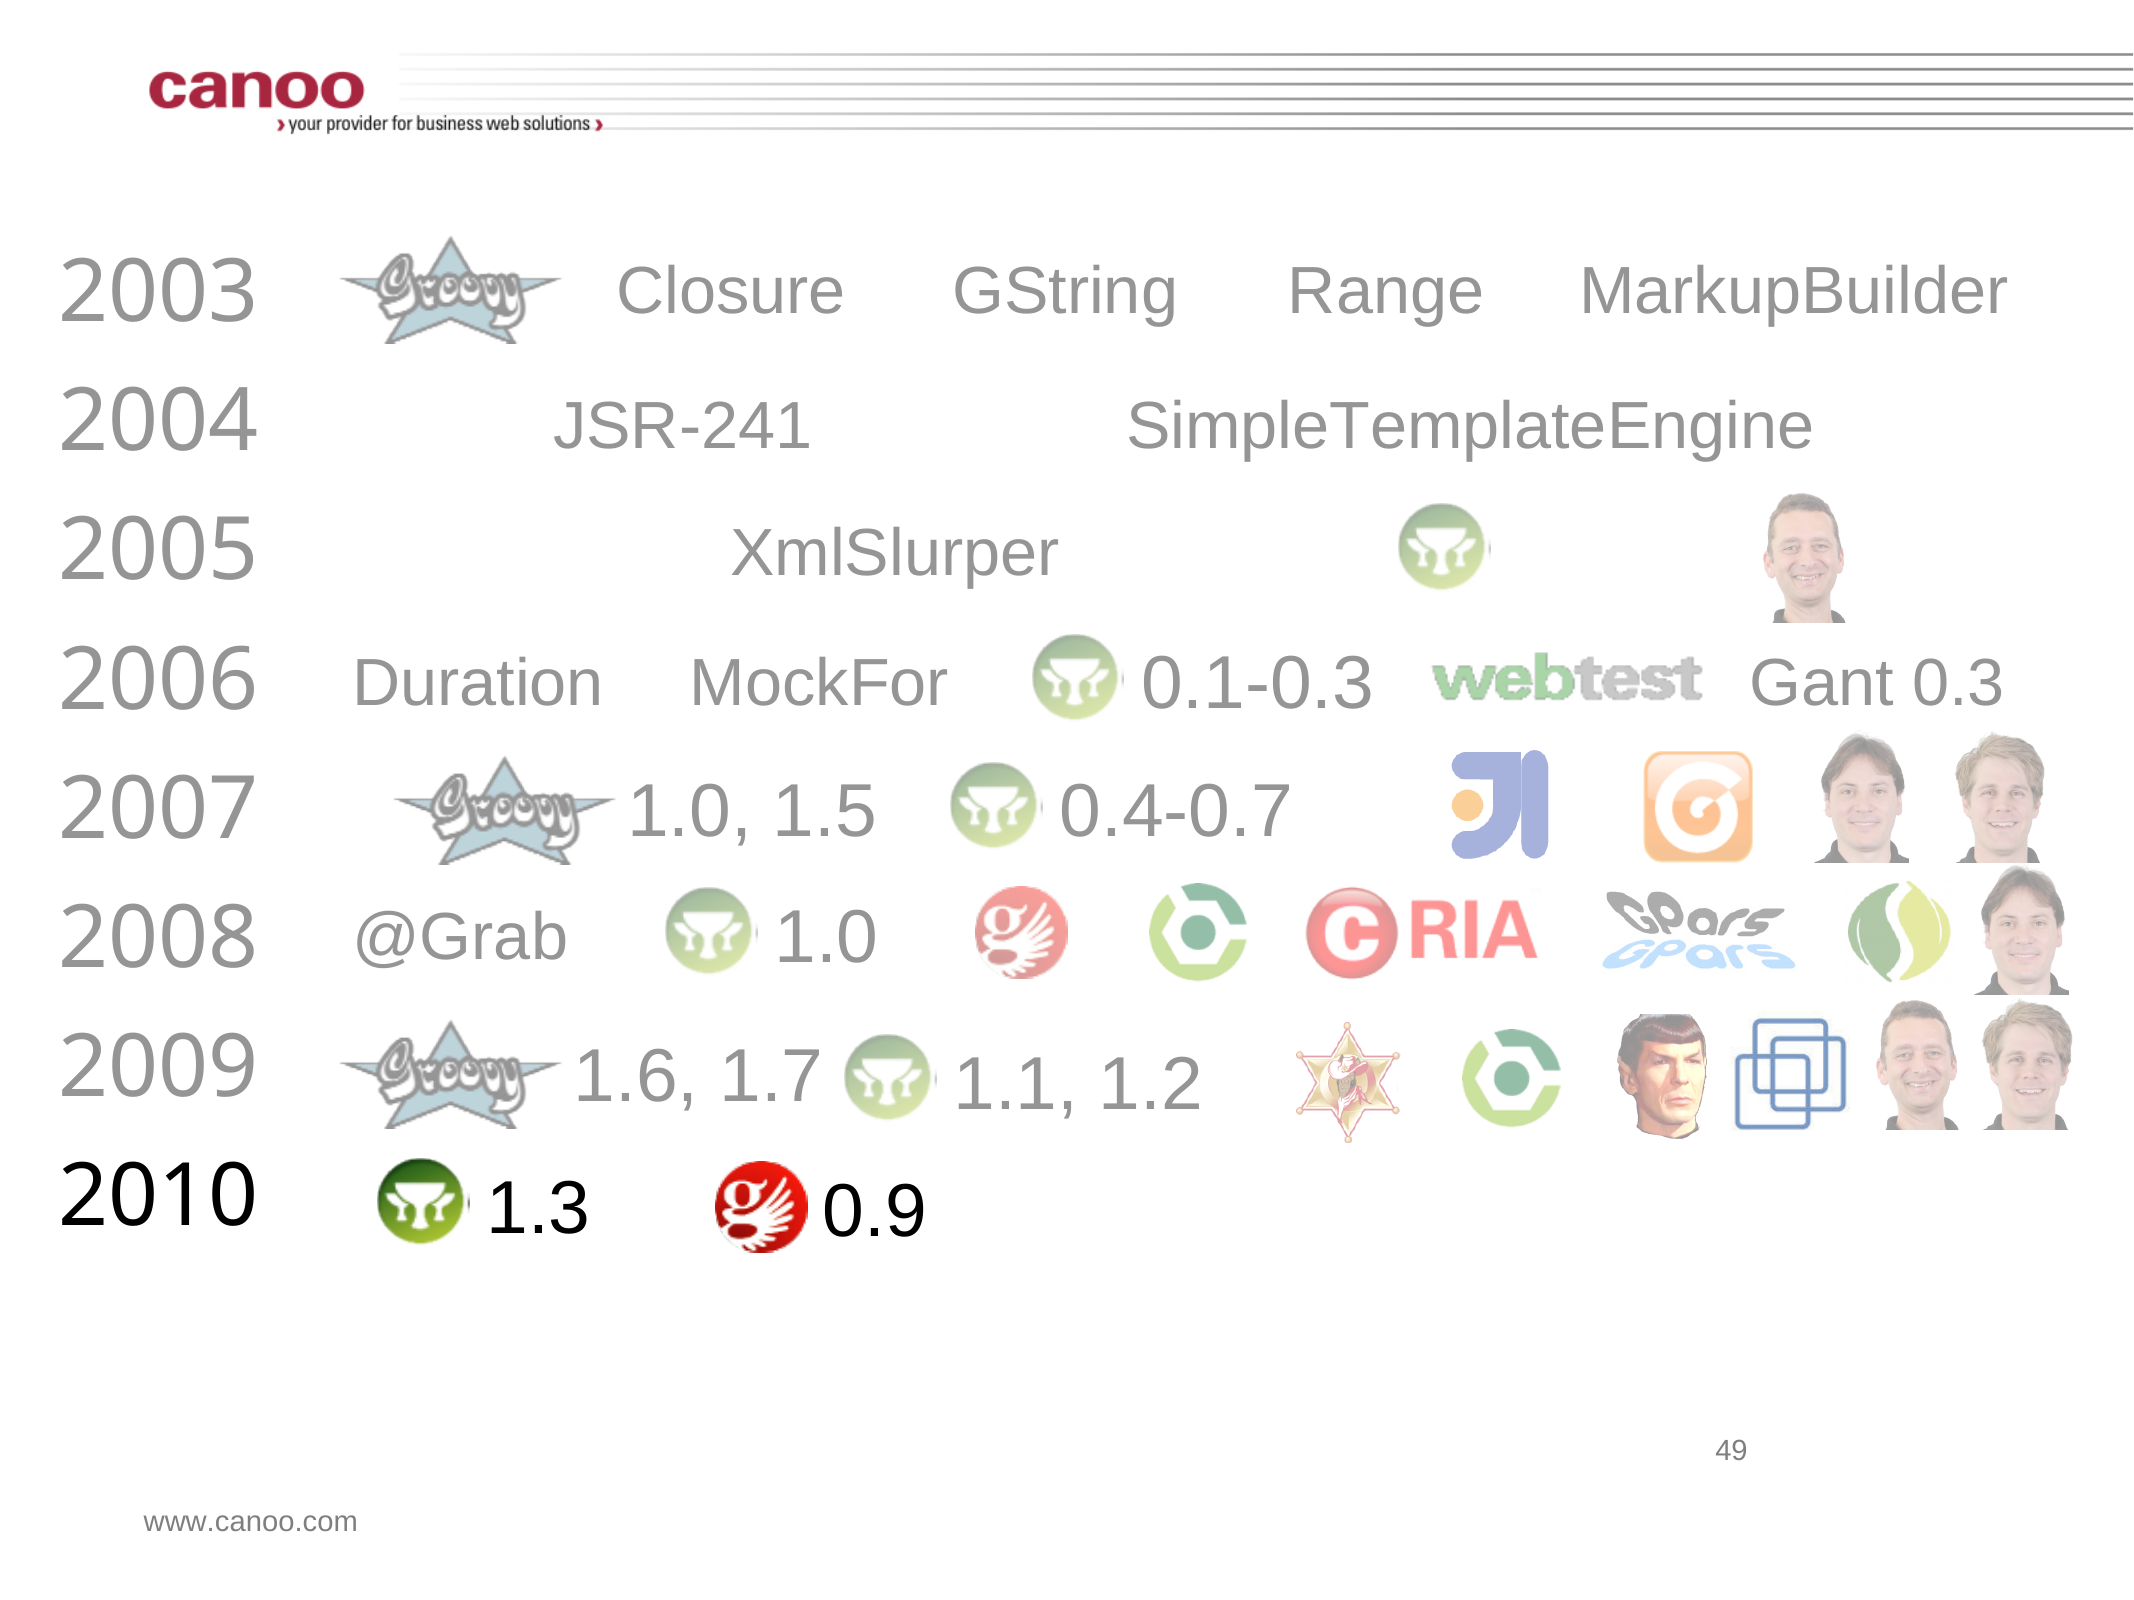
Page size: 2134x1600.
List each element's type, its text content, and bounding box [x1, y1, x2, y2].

text_box 1.3 [471, 1150, 606, 1256]
text_box <number> [1705, 1423, 1758, 1474]
picture [0, 21, 2134, 188]
text_box 2010 [43, 1150, 297, 1251]
picture [377, 1158, 470, 1248]
picture [715, 1161, 808, 1253]
text_box 0.9 [807, 1154, 942, 1260]
picture [37, 225, 2101, 1150]
